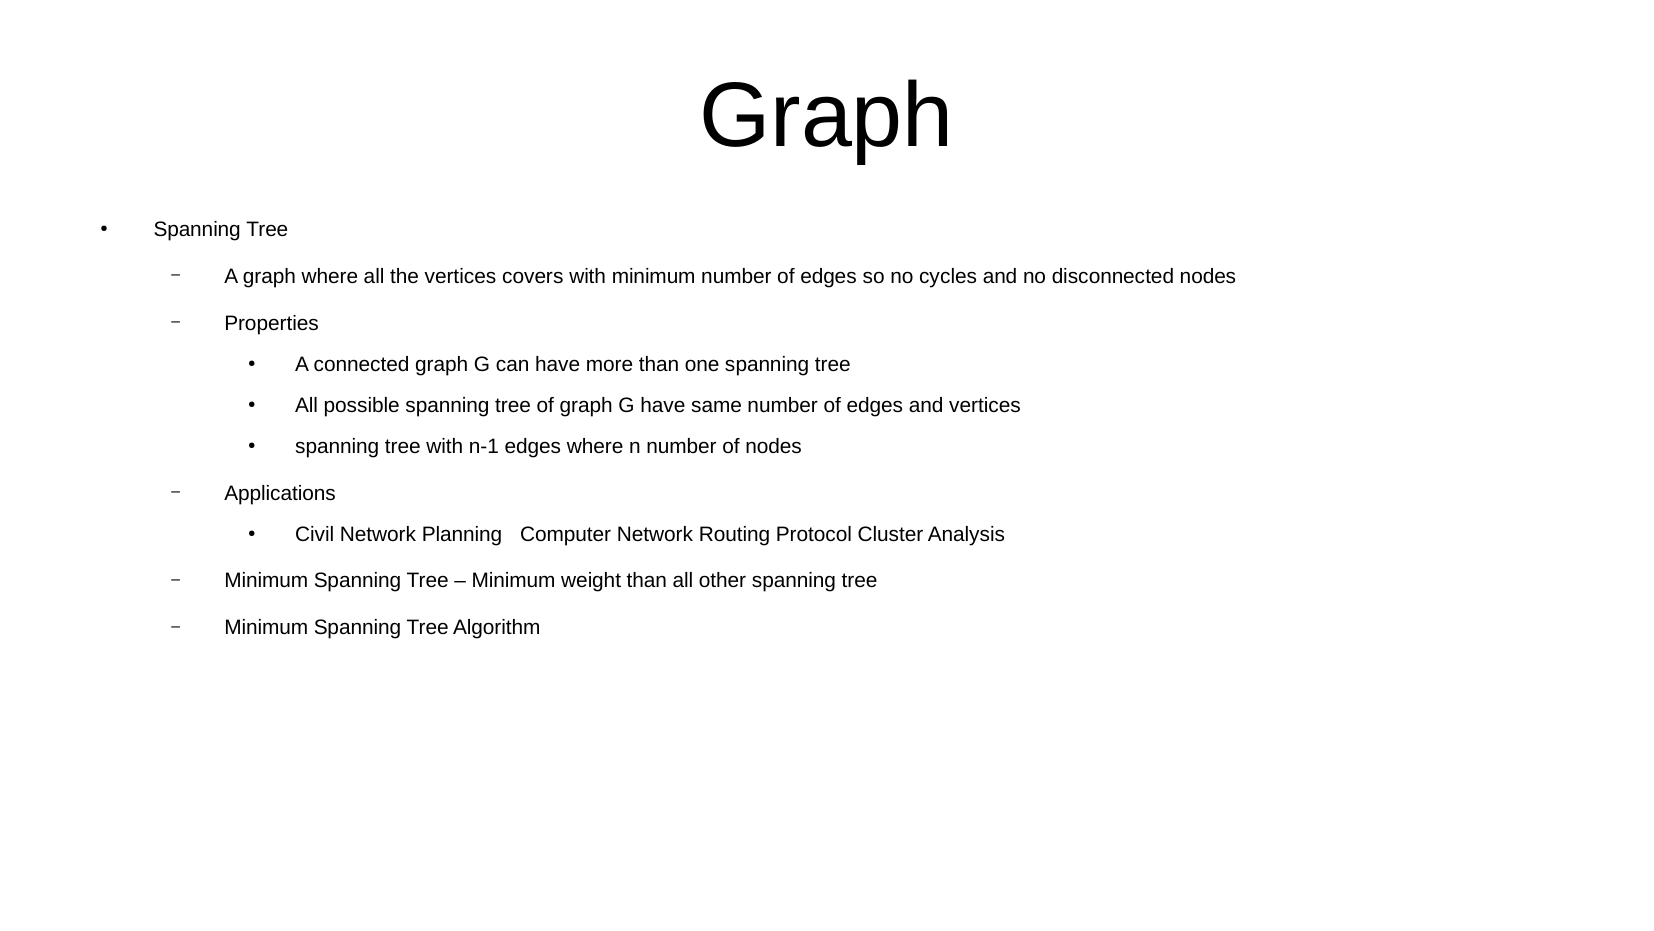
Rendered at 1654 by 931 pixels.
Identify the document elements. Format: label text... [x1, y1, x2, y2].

list Spanning Tree A graph where all the vertices covers with minimum number of edges so no cycles and no disconnected nodes Properties A connected graph G can have more than one spanning tree All possible spanning tree of graph G have same number of edges and vertices spanning tree with n-1 edges where n number of nodes Applications Civil Network Planning Computer Network Routing Protocol Cluster Analysis Minimum Spanning Tree – Minimum weight than all other spanning tree Minimum Spanning Tree Algorithm [82, 217, 1636, 916]
title Graph [82, 37, 1571, 193]
